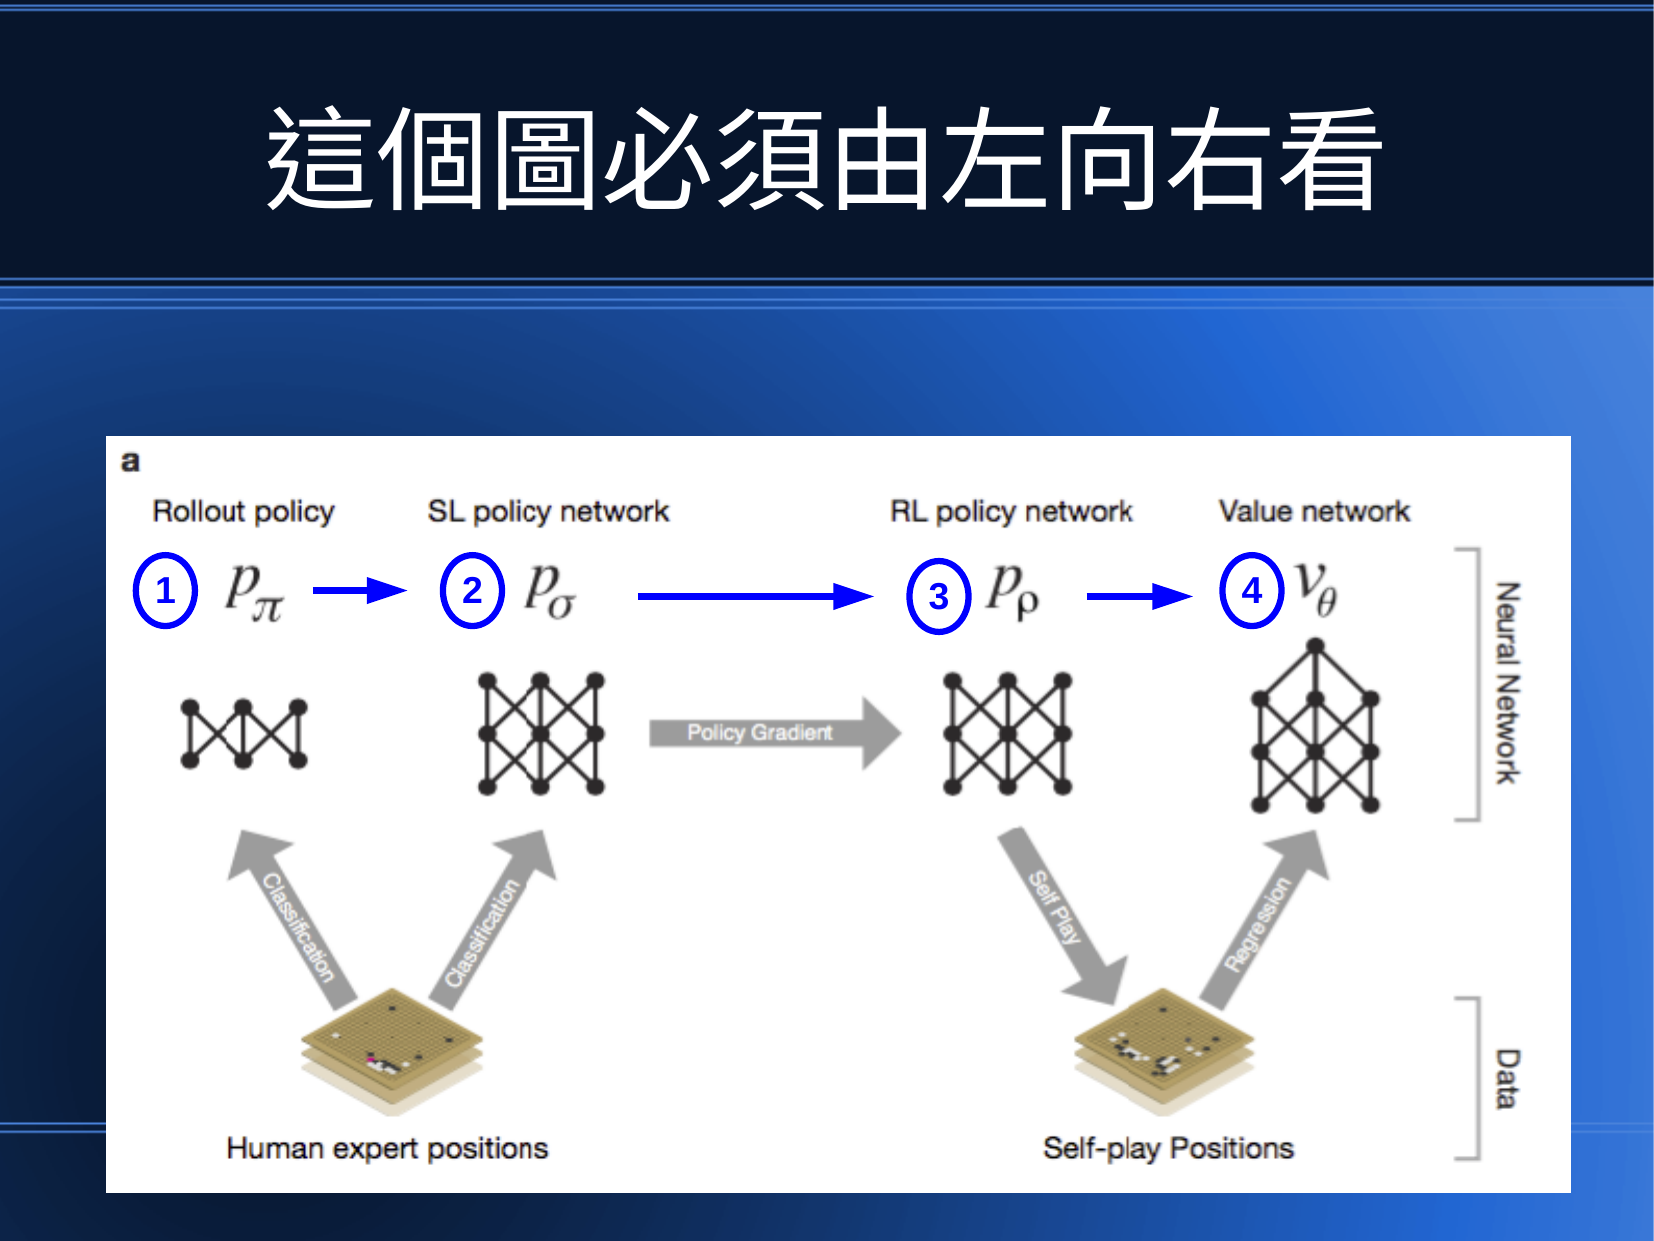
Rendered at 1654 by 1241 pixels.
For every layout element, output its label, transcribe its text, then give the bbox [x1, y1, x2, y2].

text_box 1 [135, 555, 195, 627]
text_box 2 [442, 555, 503, 627]
picture [0, 0, 1654, 1241]
text_box 4 [1222, 555, 1282, 627]
title 這個圖必須由左向右看 [82, 49, 1571, 257]
text_box 3 [909, 561, 969, 632]
